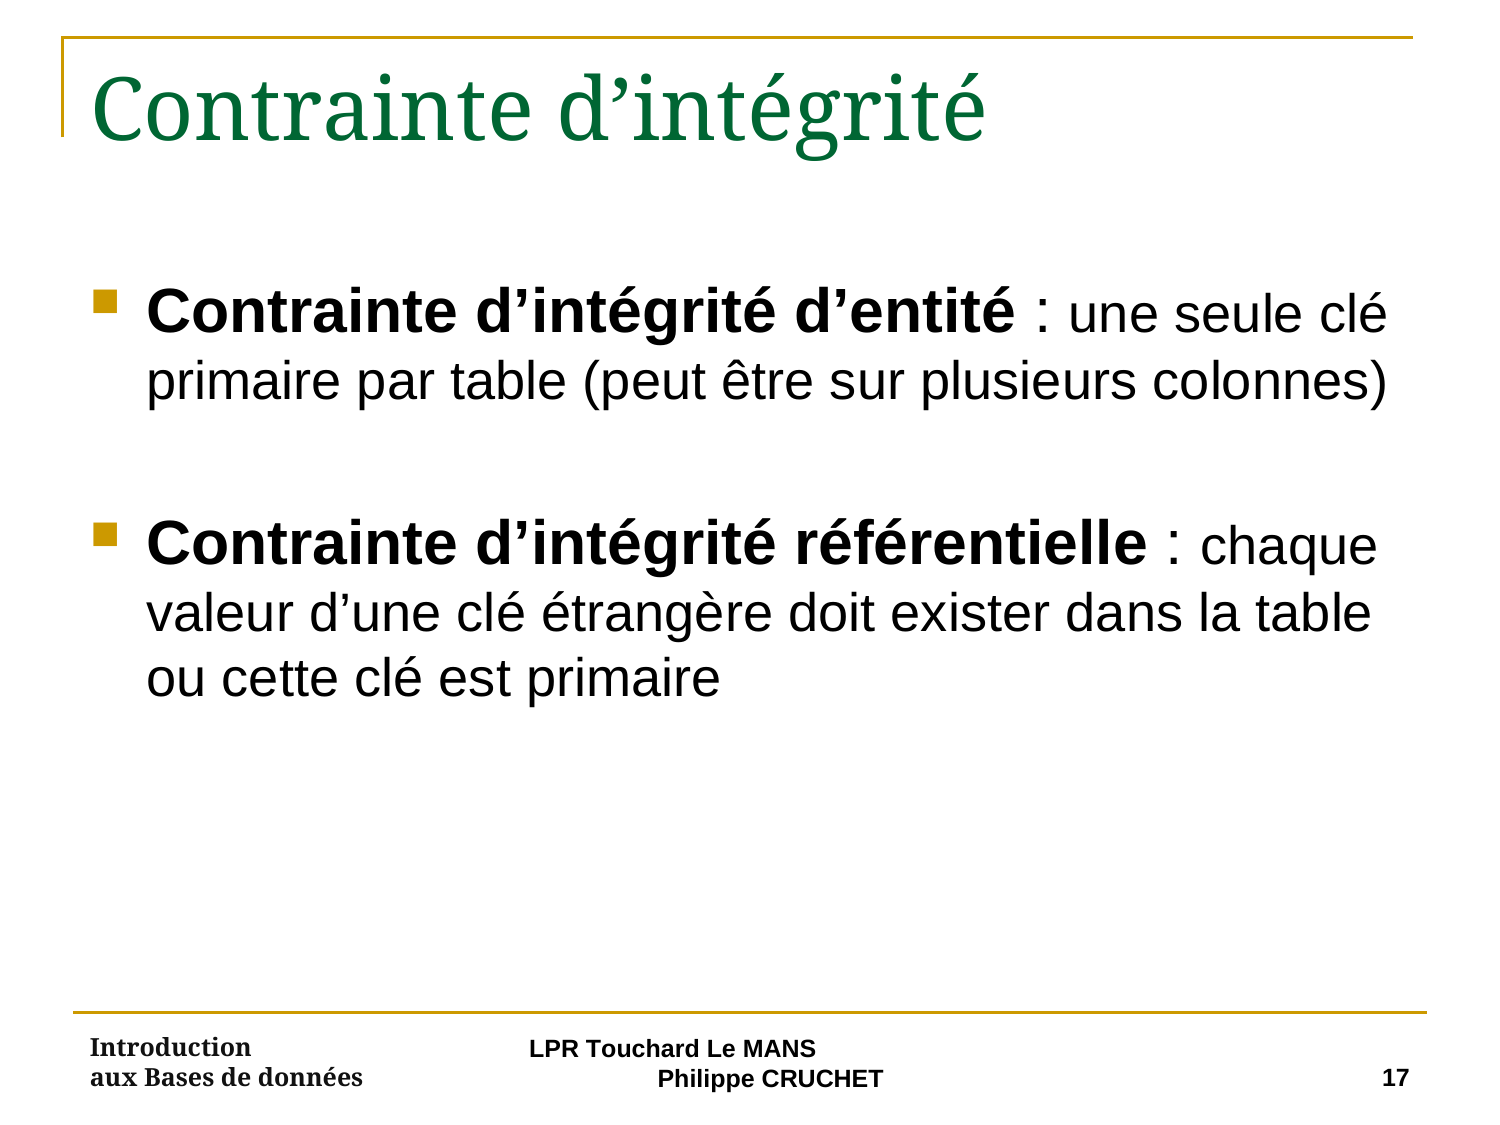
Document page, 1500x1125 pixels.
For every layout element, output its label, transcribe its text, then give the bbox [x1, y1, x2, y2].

title Contrainte d’intégrité [75, 45, 1426, 233]
text_box <numéro> [1074, 1024, 1426, 1100]
list Contrainte d’intégrité d’entité : une seule clé primaire par table (peut être sur plusieurs colonnes) Contrainte d’intégrité référentielle : chaque valeur d’une clé étrangère doit exister dans la table ou cette clé est primaire [75, 262, 1426, 1006]
text_box LPR Touchard Le MANS Philippe CRUCHET [512, 1025, 988, 1101]
